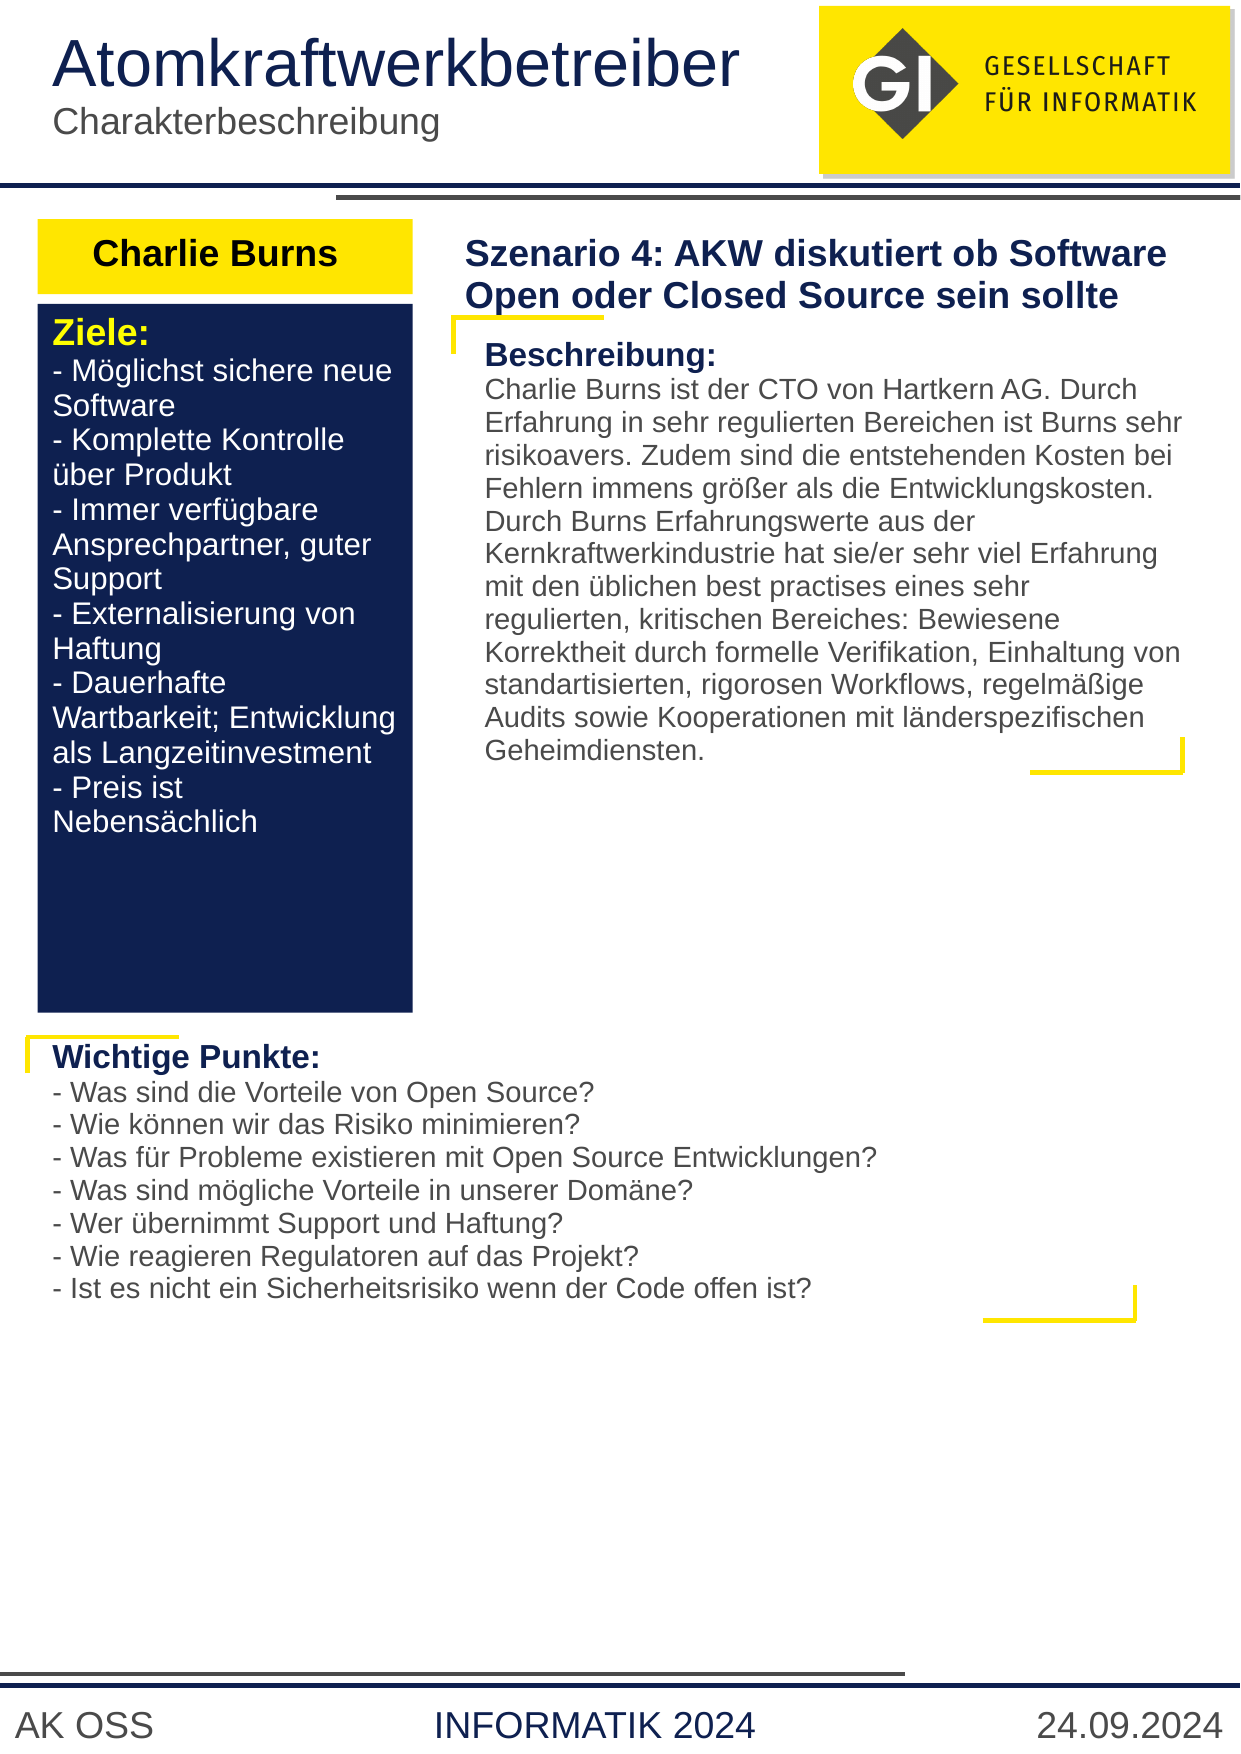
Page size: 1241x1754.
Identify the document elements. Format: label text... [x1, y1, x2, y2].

text_box Ziele: - Möglichst sichere neue Software - Komplette Kontrolle über Produkt - Immer verfügbare Ansprechpartner, guter Support - Externalisierung von Haftung - Dauerhafte Wartbarkeit; Entwicklung als Langzeitinvestment - Preis ist Nebensächlich [37, 303, 413, 986]
text_box Atomkraftwerkbetreiber Charakterbeschreibung [37, 18, 826, 225]
text_box [819, 5, 1231, 174]
text_box Szenario 4: AKW diskutiert ob Software Open oder Closed Source sein sollte [450, 225, 1238, 324]
text_box INFORMATIK 2024 [419, 1697, 772, 1754]
text_box 24.09.2024 [1021, 1697, 1239, 1754]
text_box AK OSS [0, 1697, 170, 1754]
picture [853, 28, 1196, 139]
text_box Beschreibung: Charlie Burns ist der CTO von Hartkern AG. Durch Erfahrung in sehr regulierten Bereichen ist Burns sehr risikoavers. Zudem sind die entstehenden Kosten bei Fehlern immens größer als die Entwicklungskosten. Durch Burns Erfahrungswerte aus der Kernkraftwerkindustrie hat sie/er sehr viel Erfahrung mit den üblichen best practises eines sehr regulierten, kritischen Bereiches: Bewiesene Korrektheit durch formelle Verifikation, Einhaltung von standartisierten, rigorosen Workflows, regelmäßige Audits sowie Kooperationen mit länderspezifischen Geheimdiensten. [469, 328, 1201, 906]
text_box Wichtige Punkte: - Was sind die Vorteile von Open Source? - Wie können wir das Risiko minimieren? - Was für Probleme existieren mit Open Source Entwicklungen? - Was sind mögliche Vorteile in unserer Domäne? - Wer übernimmt Support und Haftung? - Wie reagieren Regulatoren auf das Projekt? - Ist es nicht ein Sicherheitsrisiko wenn der Code offen ist? [37, 1031, 1168, 1409]
text_box Charlie Burns [1, 225, 450, 324]
text_box [37, 986, 413, 1013]
